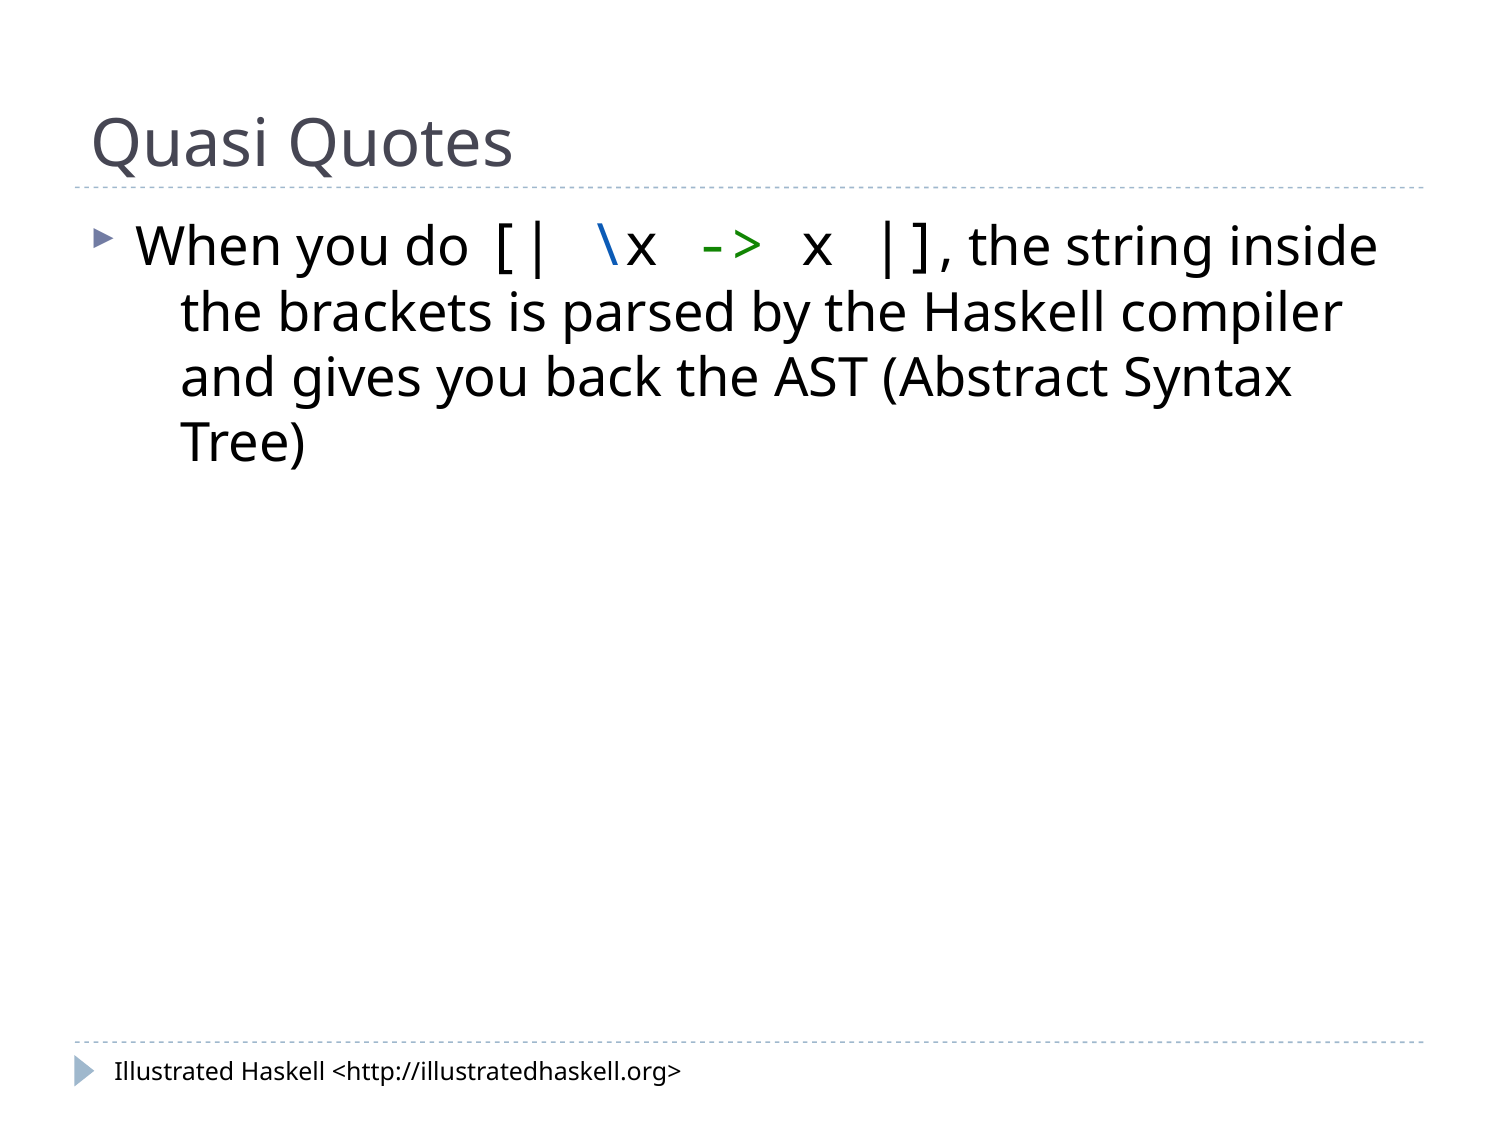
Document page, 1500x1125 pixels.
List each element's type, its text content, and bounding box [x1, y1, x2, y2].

title Quasi Quotes [75, 24, 1426, 188]
list When you do [| \x -> x |], the string inside the brackets is parsed by the Haskell compiler and gives you back the AST (Abstract Syntax Tree) [75, 200, 1426, 1011]
